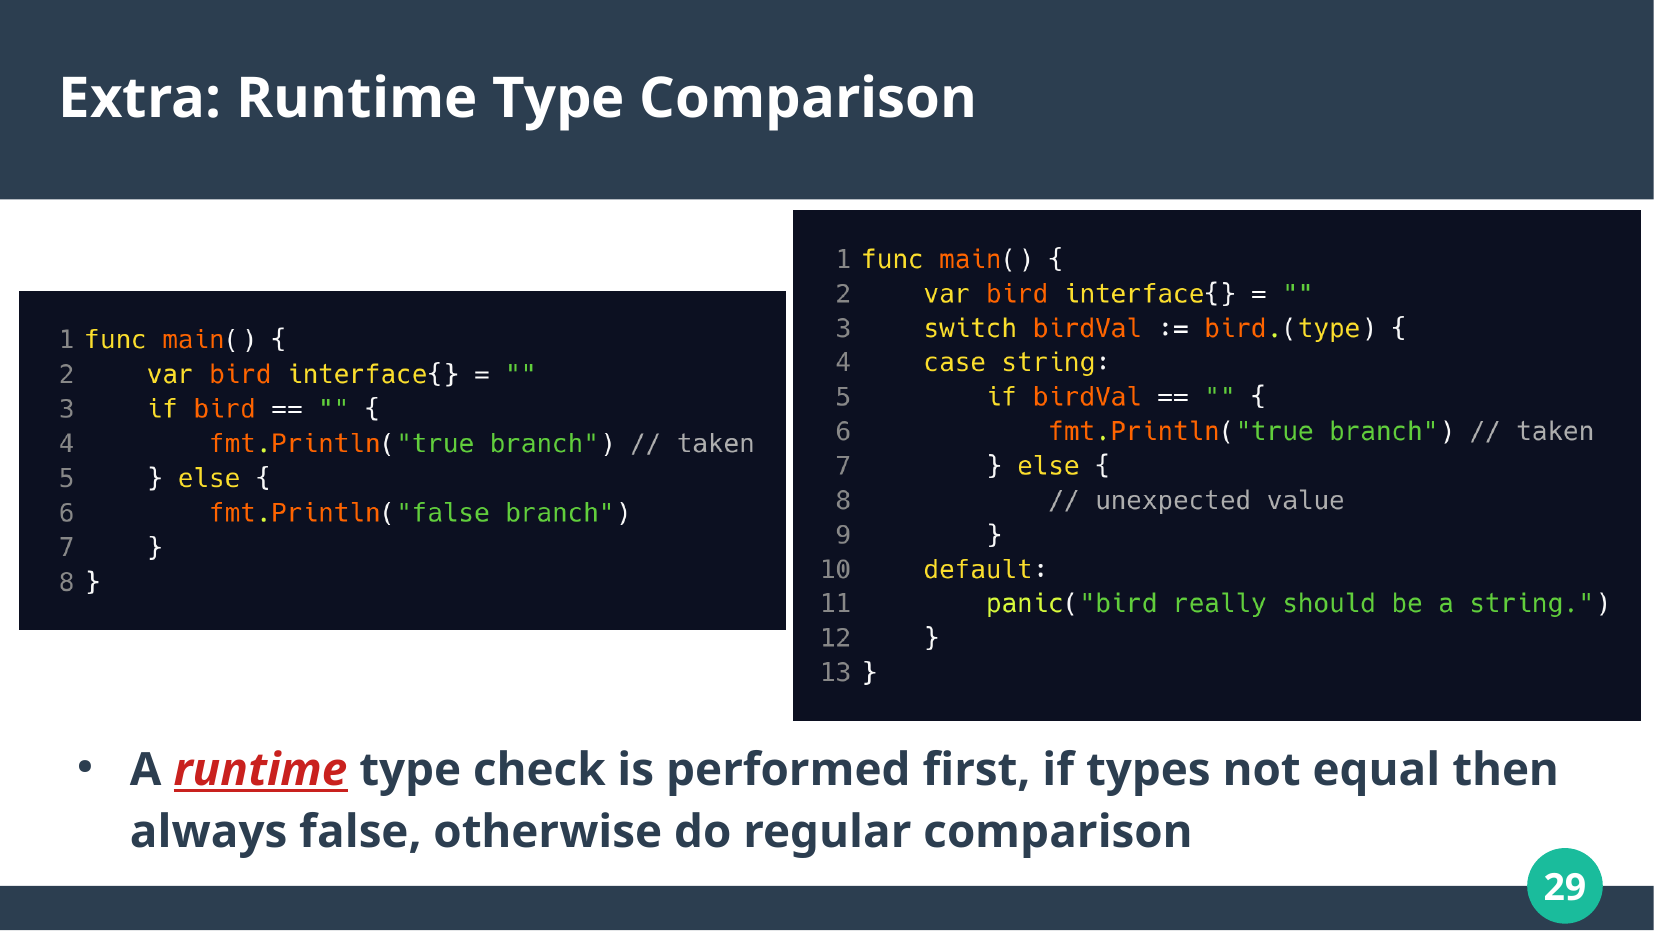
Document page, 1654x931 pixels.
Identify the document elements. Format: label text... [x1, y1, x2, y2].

list A runtime type check is performed first, if types not equal then always false, otherwise do regular comparison [59, 736, 1595, 888]
picture [19, 291, 786, 630]
picture [793, 210, 1641, 721]
title Extra: Runtime Type Comparison [59, 37, 1595, 155]
